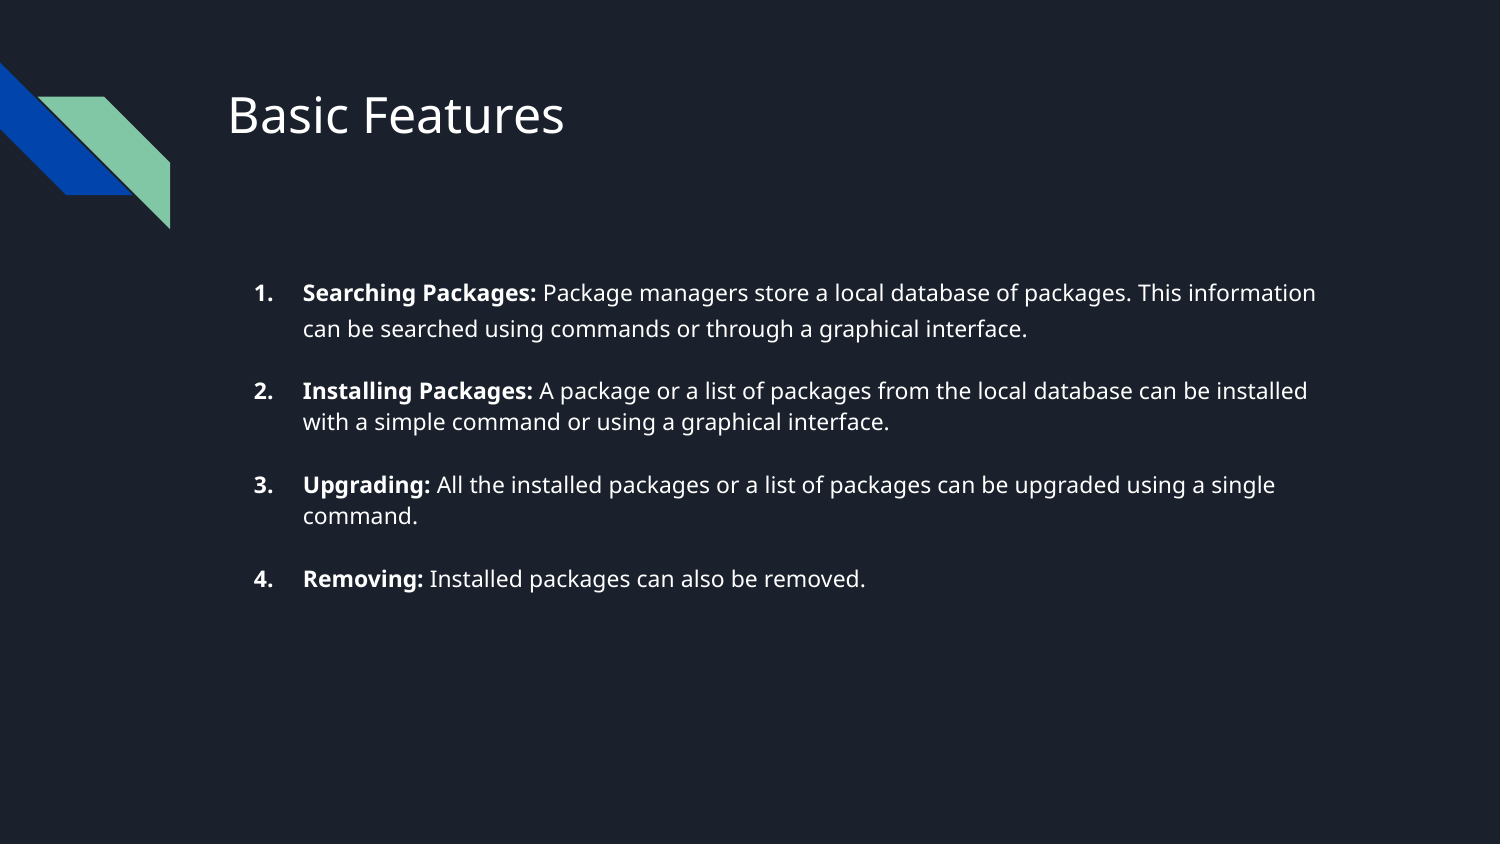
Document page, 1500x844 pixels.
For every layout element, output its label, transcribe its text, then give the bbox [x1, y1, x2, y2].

list Searching Packages: Package managers store a local database of packages. This information can be searched using commands or through a graphical interface. Installing Packages: A package or a list of packages from the local database can be installed with a simple command or using a graphical interface. Upgrading: All the installed packages or a list of packages can be upgraded using a single command. Removing: Installed packages can also be removed. [212, 257, 1368, 735]
title Basic Features [212, 64, 1368, 215]
